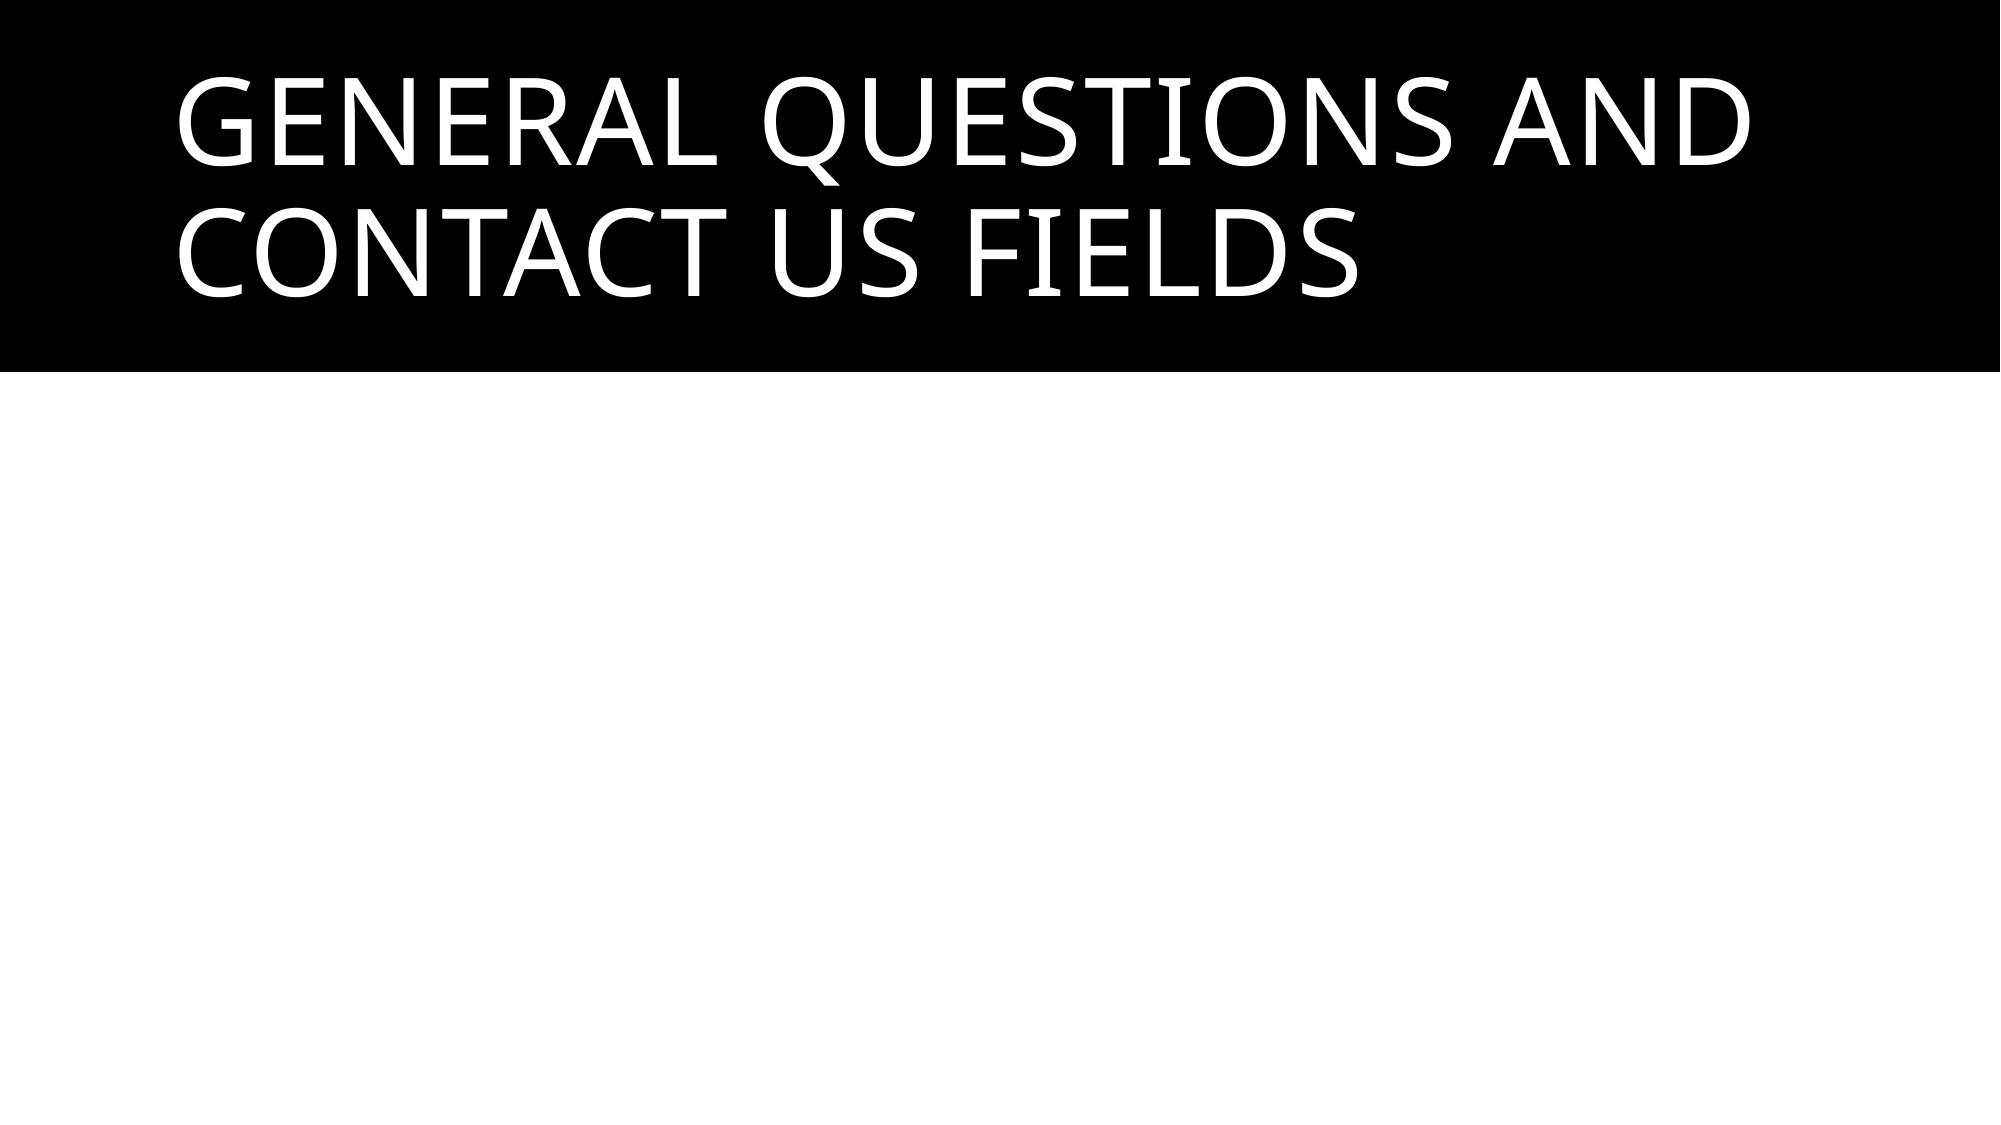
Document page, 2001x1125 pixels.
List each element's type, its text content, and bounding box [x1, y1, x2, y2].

title General questions and contact us fields [157, 52, 1842, 332]
